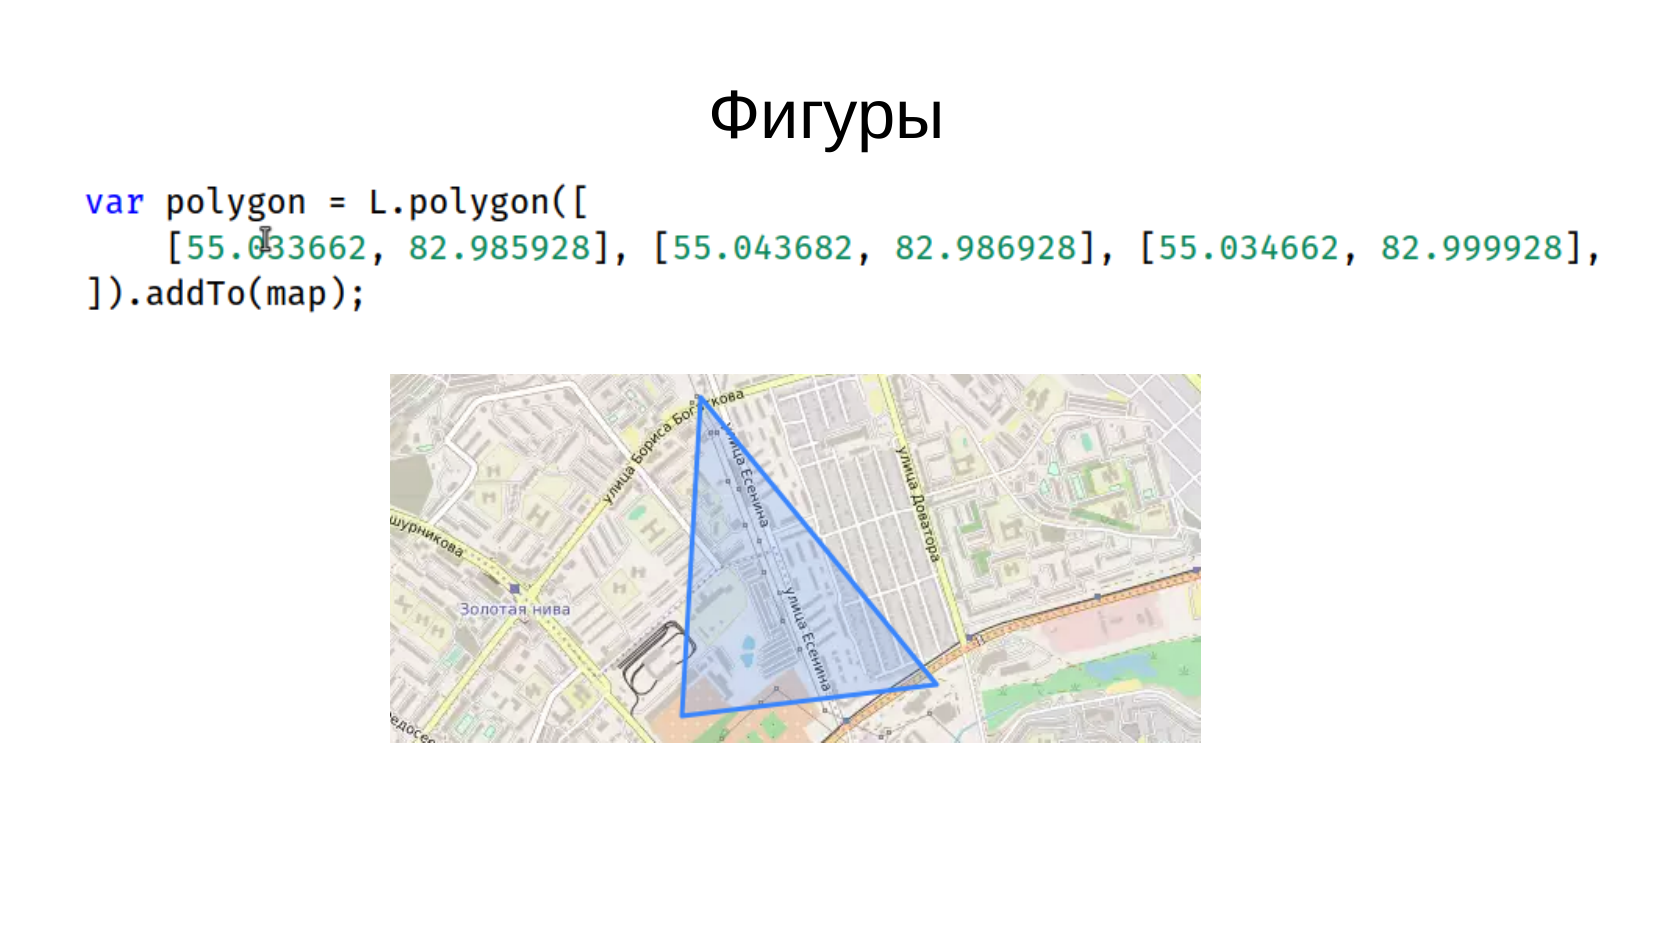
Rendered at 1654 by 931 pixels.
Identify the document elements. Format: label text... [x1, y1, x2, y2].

picture [75, 179, 1606, 321]
picture [390, 374, 1201, 743]
title Фигуры [82, 37, 1571, 179]
